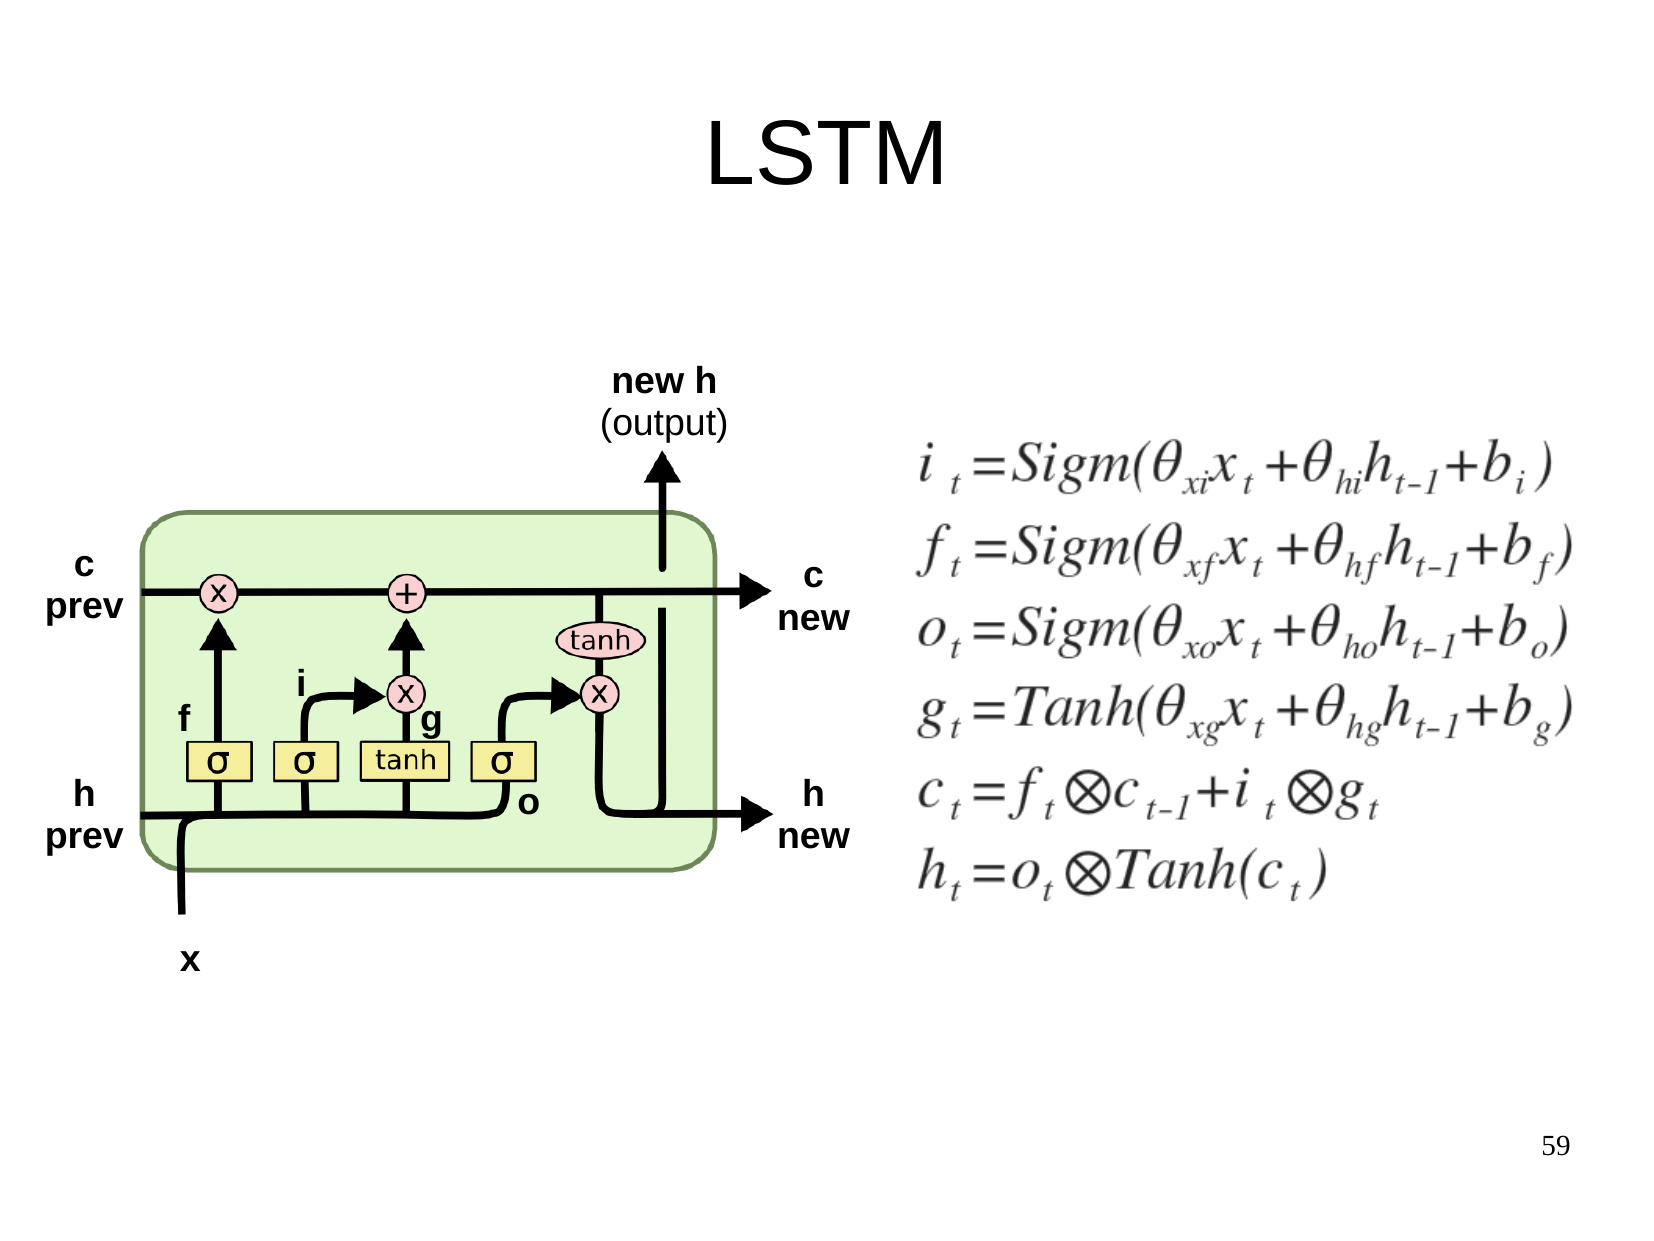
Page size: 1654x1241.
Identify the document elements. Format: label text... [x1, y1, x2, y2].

picture [908, 430, 1584, 989]
text_box g [405, 690, 436, 747]
text_box o [502, 772, 533, 830]
text_box c new [762, 546, 865, 688]
text_box h new [762, 765, 865, 906]
text_box x [165, 930, 216, 987]
text_box new h (output) [585, 351, 744, 451]
picture [57, 387, 809, 971]
text_box c prev [30, 534, 139, 634]
text_box h prev [30, 765, 139, 864]
text_box f [163, 690, 194, 747]
title LSTM [82, 49, 1571, 257]
text_box i [281, 654, 312, 712]
